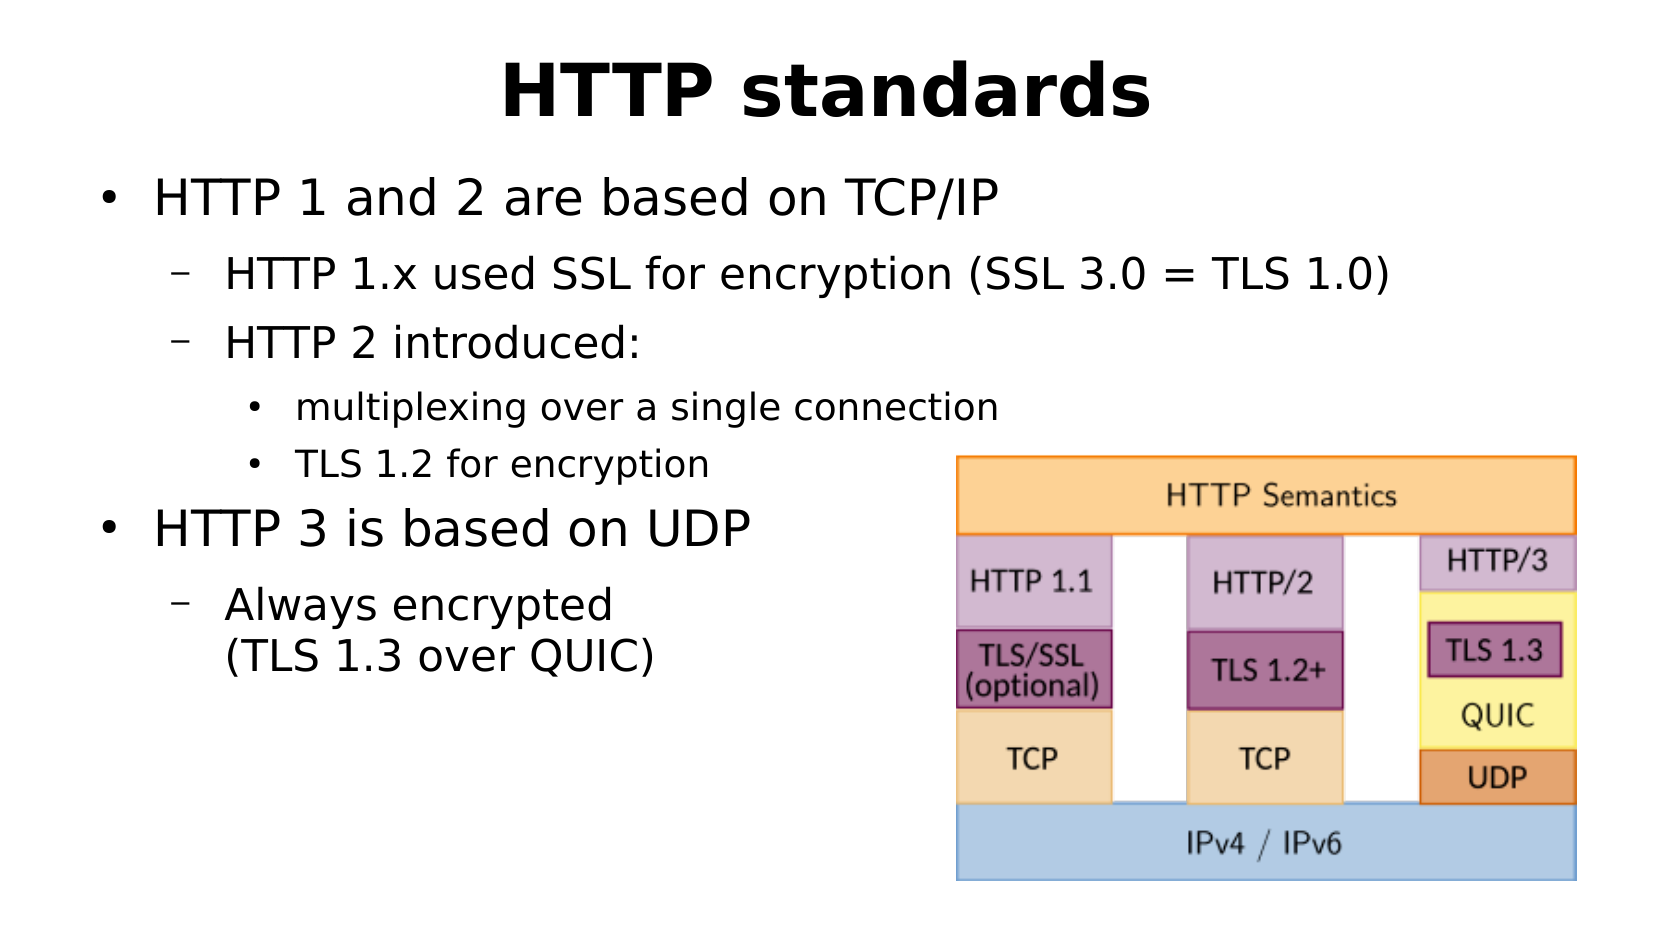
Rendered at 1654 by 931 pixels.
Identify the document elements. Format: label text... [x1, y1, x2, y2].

list HTTP 1 and 2 are based on TCP/IP HTTP 1.x used SSL for encryption (SSL 3.0 = TLS 1.0) HTTP 2 introduced: multiplexing over a single connection TLS 1.2 for encryption HTTP 3 is based on UDP Always encrypted (TLS 1.3 over QUIC) [82, 168, 1538, 889]
picture [956, 454, 1577, 881]
title HTTP standards [82, 37, 1571, 147]
